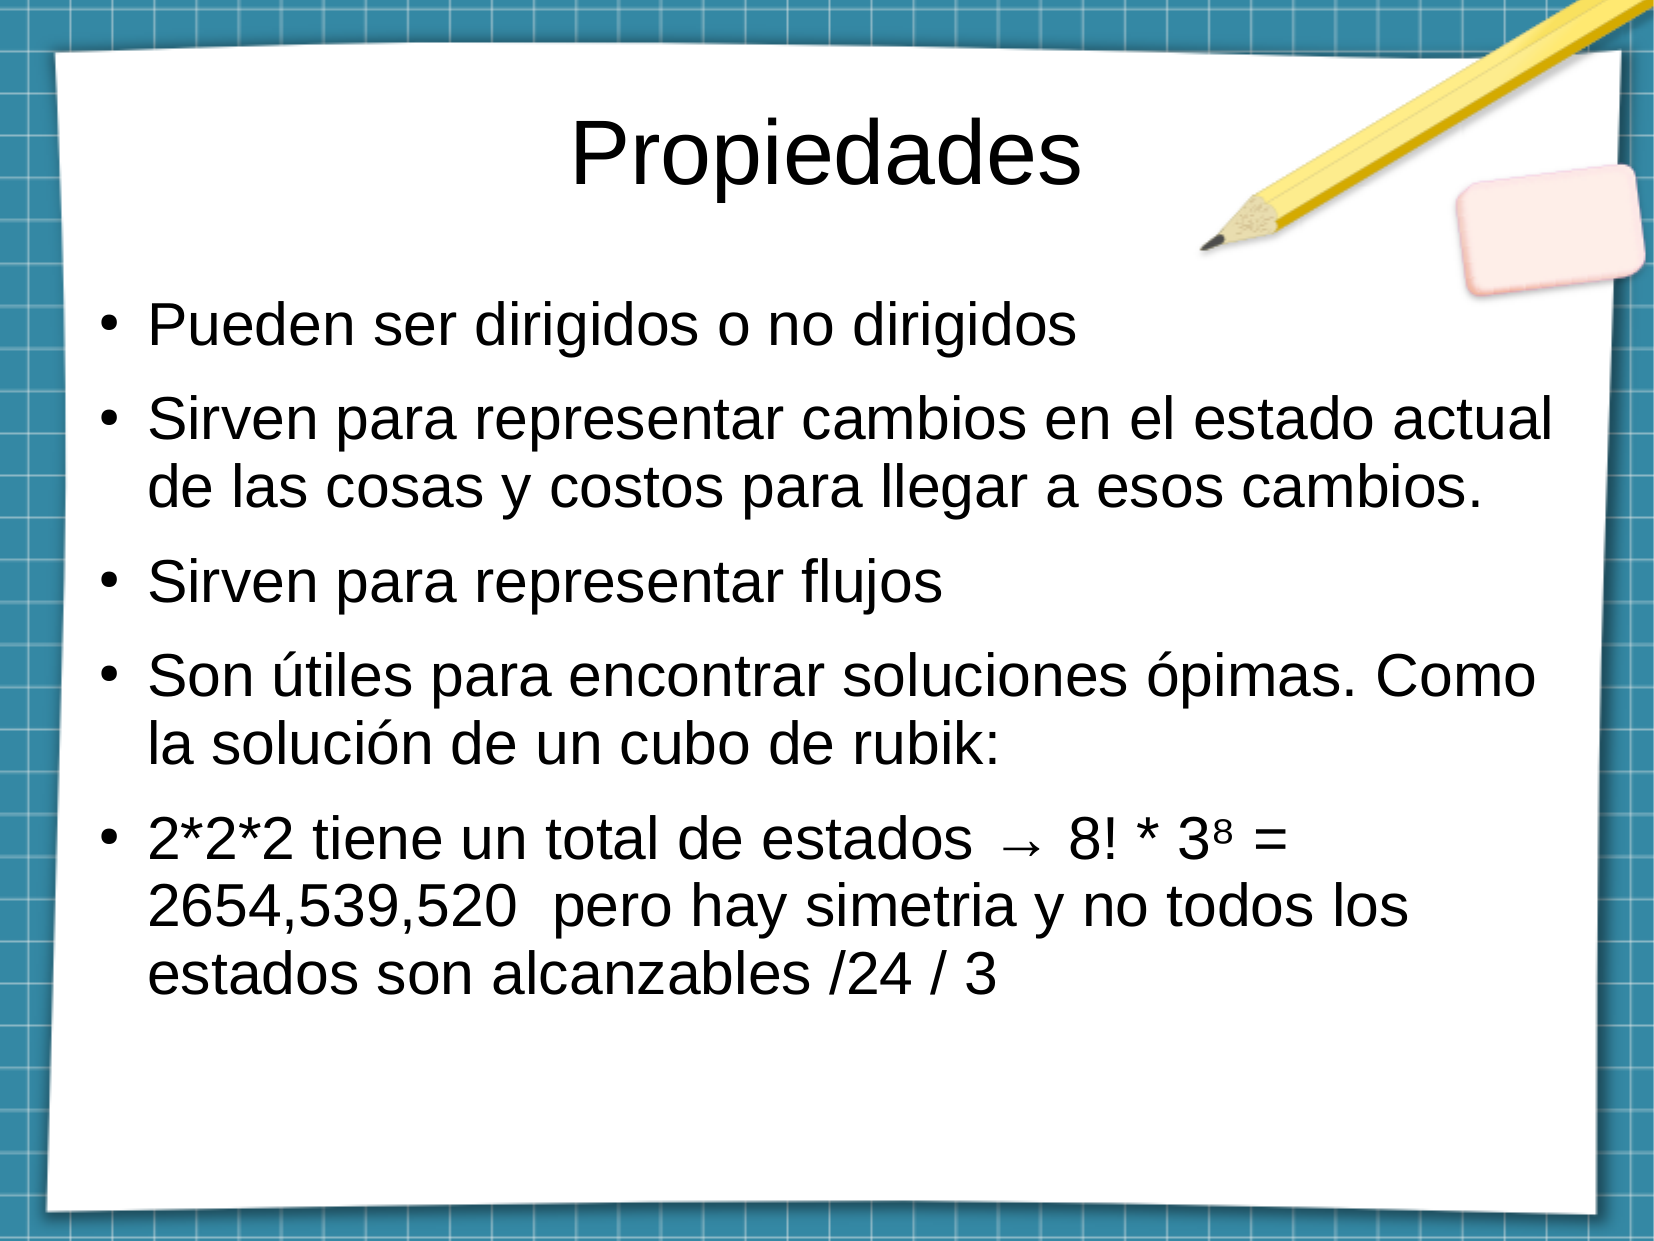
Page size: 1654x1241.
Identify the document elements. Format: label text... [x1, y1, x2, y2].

picture [0, 0, 1654, 1241]
list Pueden ser dirigidos o no dirigidos Sirven para representar cambios en el estado actual de las cosas y costos para llegar a esos cambios. Sirven para representar flujos Son útiles para encontrar soluciones ópimas. Como la solución de un cubo de rubik: 2*2*2 tiene un total de estados → 8! * 3⁸ = 2654,539,520 pero hay simetria y no todos los estados son alcanzables /24 / 3 [82, 290, 1571, 1010]
title Propiedades [82, 49, 1571, 257]
